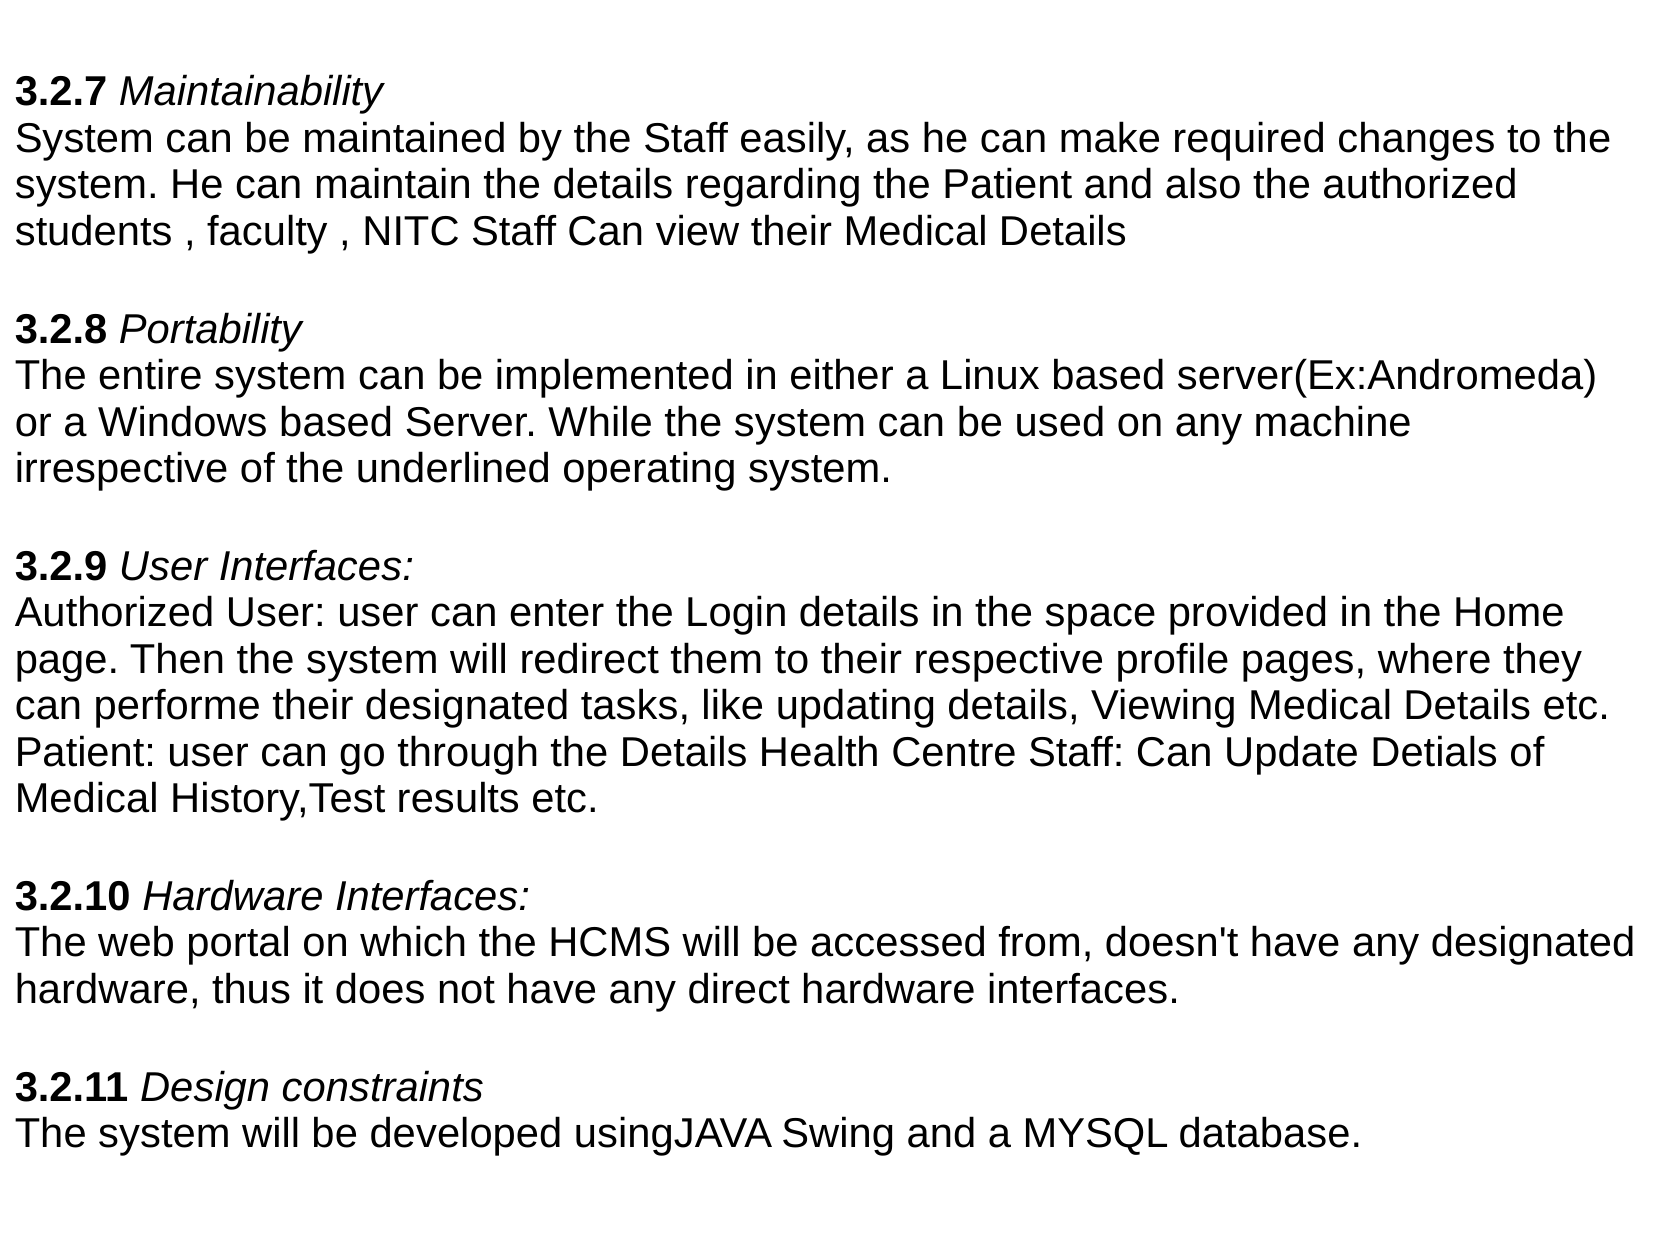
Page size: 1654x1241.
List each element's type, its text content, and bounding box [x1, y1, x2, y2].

text_box 3.2.7 Maintainability System can be maintained by the Staff easily, as he can make required changes to the system. He can maintain the details regarding the Patient and also the authorized students , faculty , NITC Staff Can view their Medical Details 3.2.8 Portability The entire system can be implemented in either a Linux based server(Ex:Andromeda) or a Windows based Server. While the system can be used on any machine irrespective of the underlined operating system. 3.2.9 User Interfaces: Authorized User: user can enter the Login details in the space provided in the Home page. Then the system will redirect them to their respective profile pages, where they can performe their designated tasks, like updating details, Viewing Medical Details etc. Patient: user can go through the Details Health Centre Staff: Can Update Detials of Medical History,Test results etc. 3.2.10 Hardware Interfaces: The web portal on which the HCMS will be accessed from, doesn't have any designated hardware, thus it does not have any direct hardware interfaces. 3.2.11 Design constraints The system will be developed usingJAVA Swing and a MYSQL database. [0, 14, 1654, 1241]
